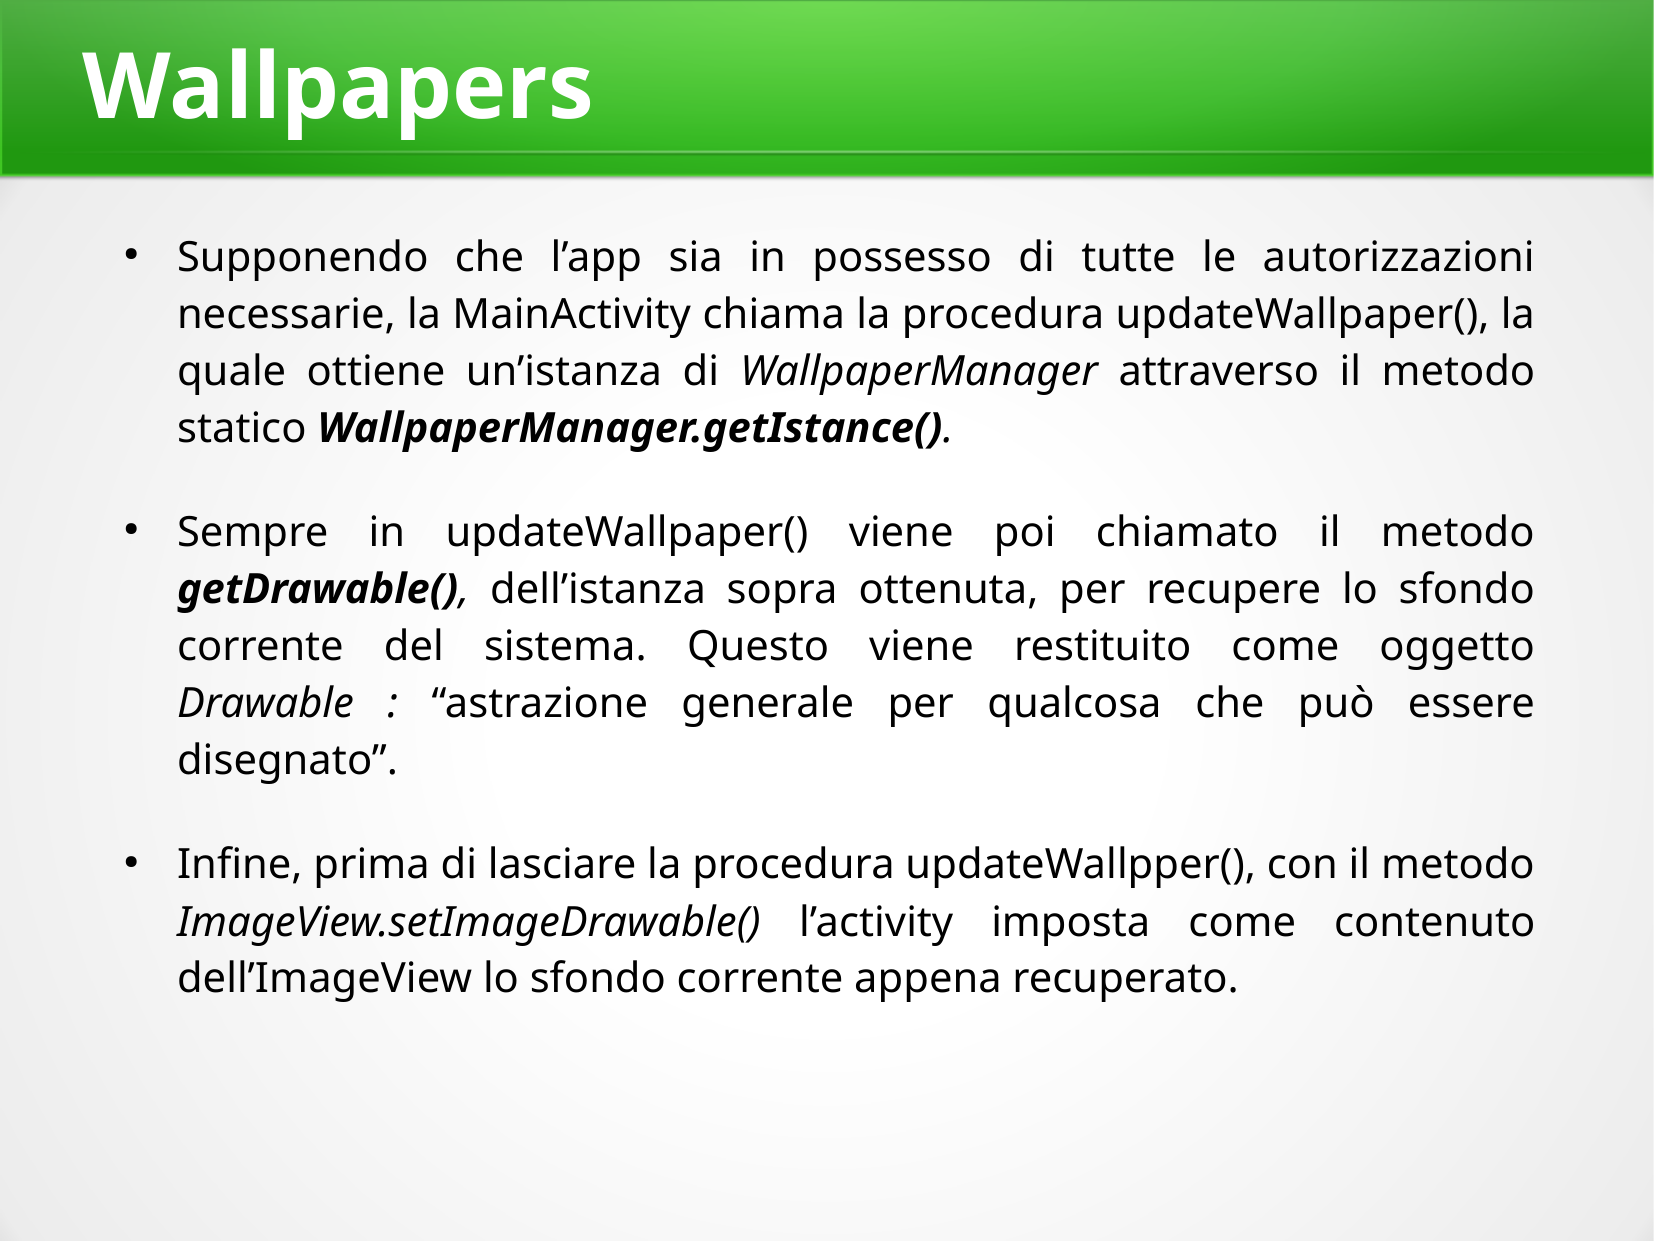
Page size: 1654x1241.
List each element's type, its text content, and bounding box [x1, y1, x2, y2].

list Supponendo che l’app sia in possesso di tutte le autorizzazioni necessarie, la MainActivity chiama la procedura updateWallpaper(), la quale ottiene un’istanza di WallpaperManager attraverso il metodo statico WallpaperManager.getIstance(). Sempre in updateWallpaper() viene poi chiamato il metodo getDrawable(), dell’istanza sopra ottenuta, per recupere lo sfondo corrente del sistema. Questo viene restituito come oggetto Drawable : “astrazione generale per qualcosa che può essere disegnato”. Infine, prima di lasciare la procedura updateWallpper(), con il metodo ImageView.setImageDrawable() l’activity imposta come contenuto dell’ImageView lo sfondo corrente appena recuperato. [106, 226, 1536, 1184]
picture [0, 0, 1654, 1241]
title Wallpapers [82, 11, 1571, 154]
